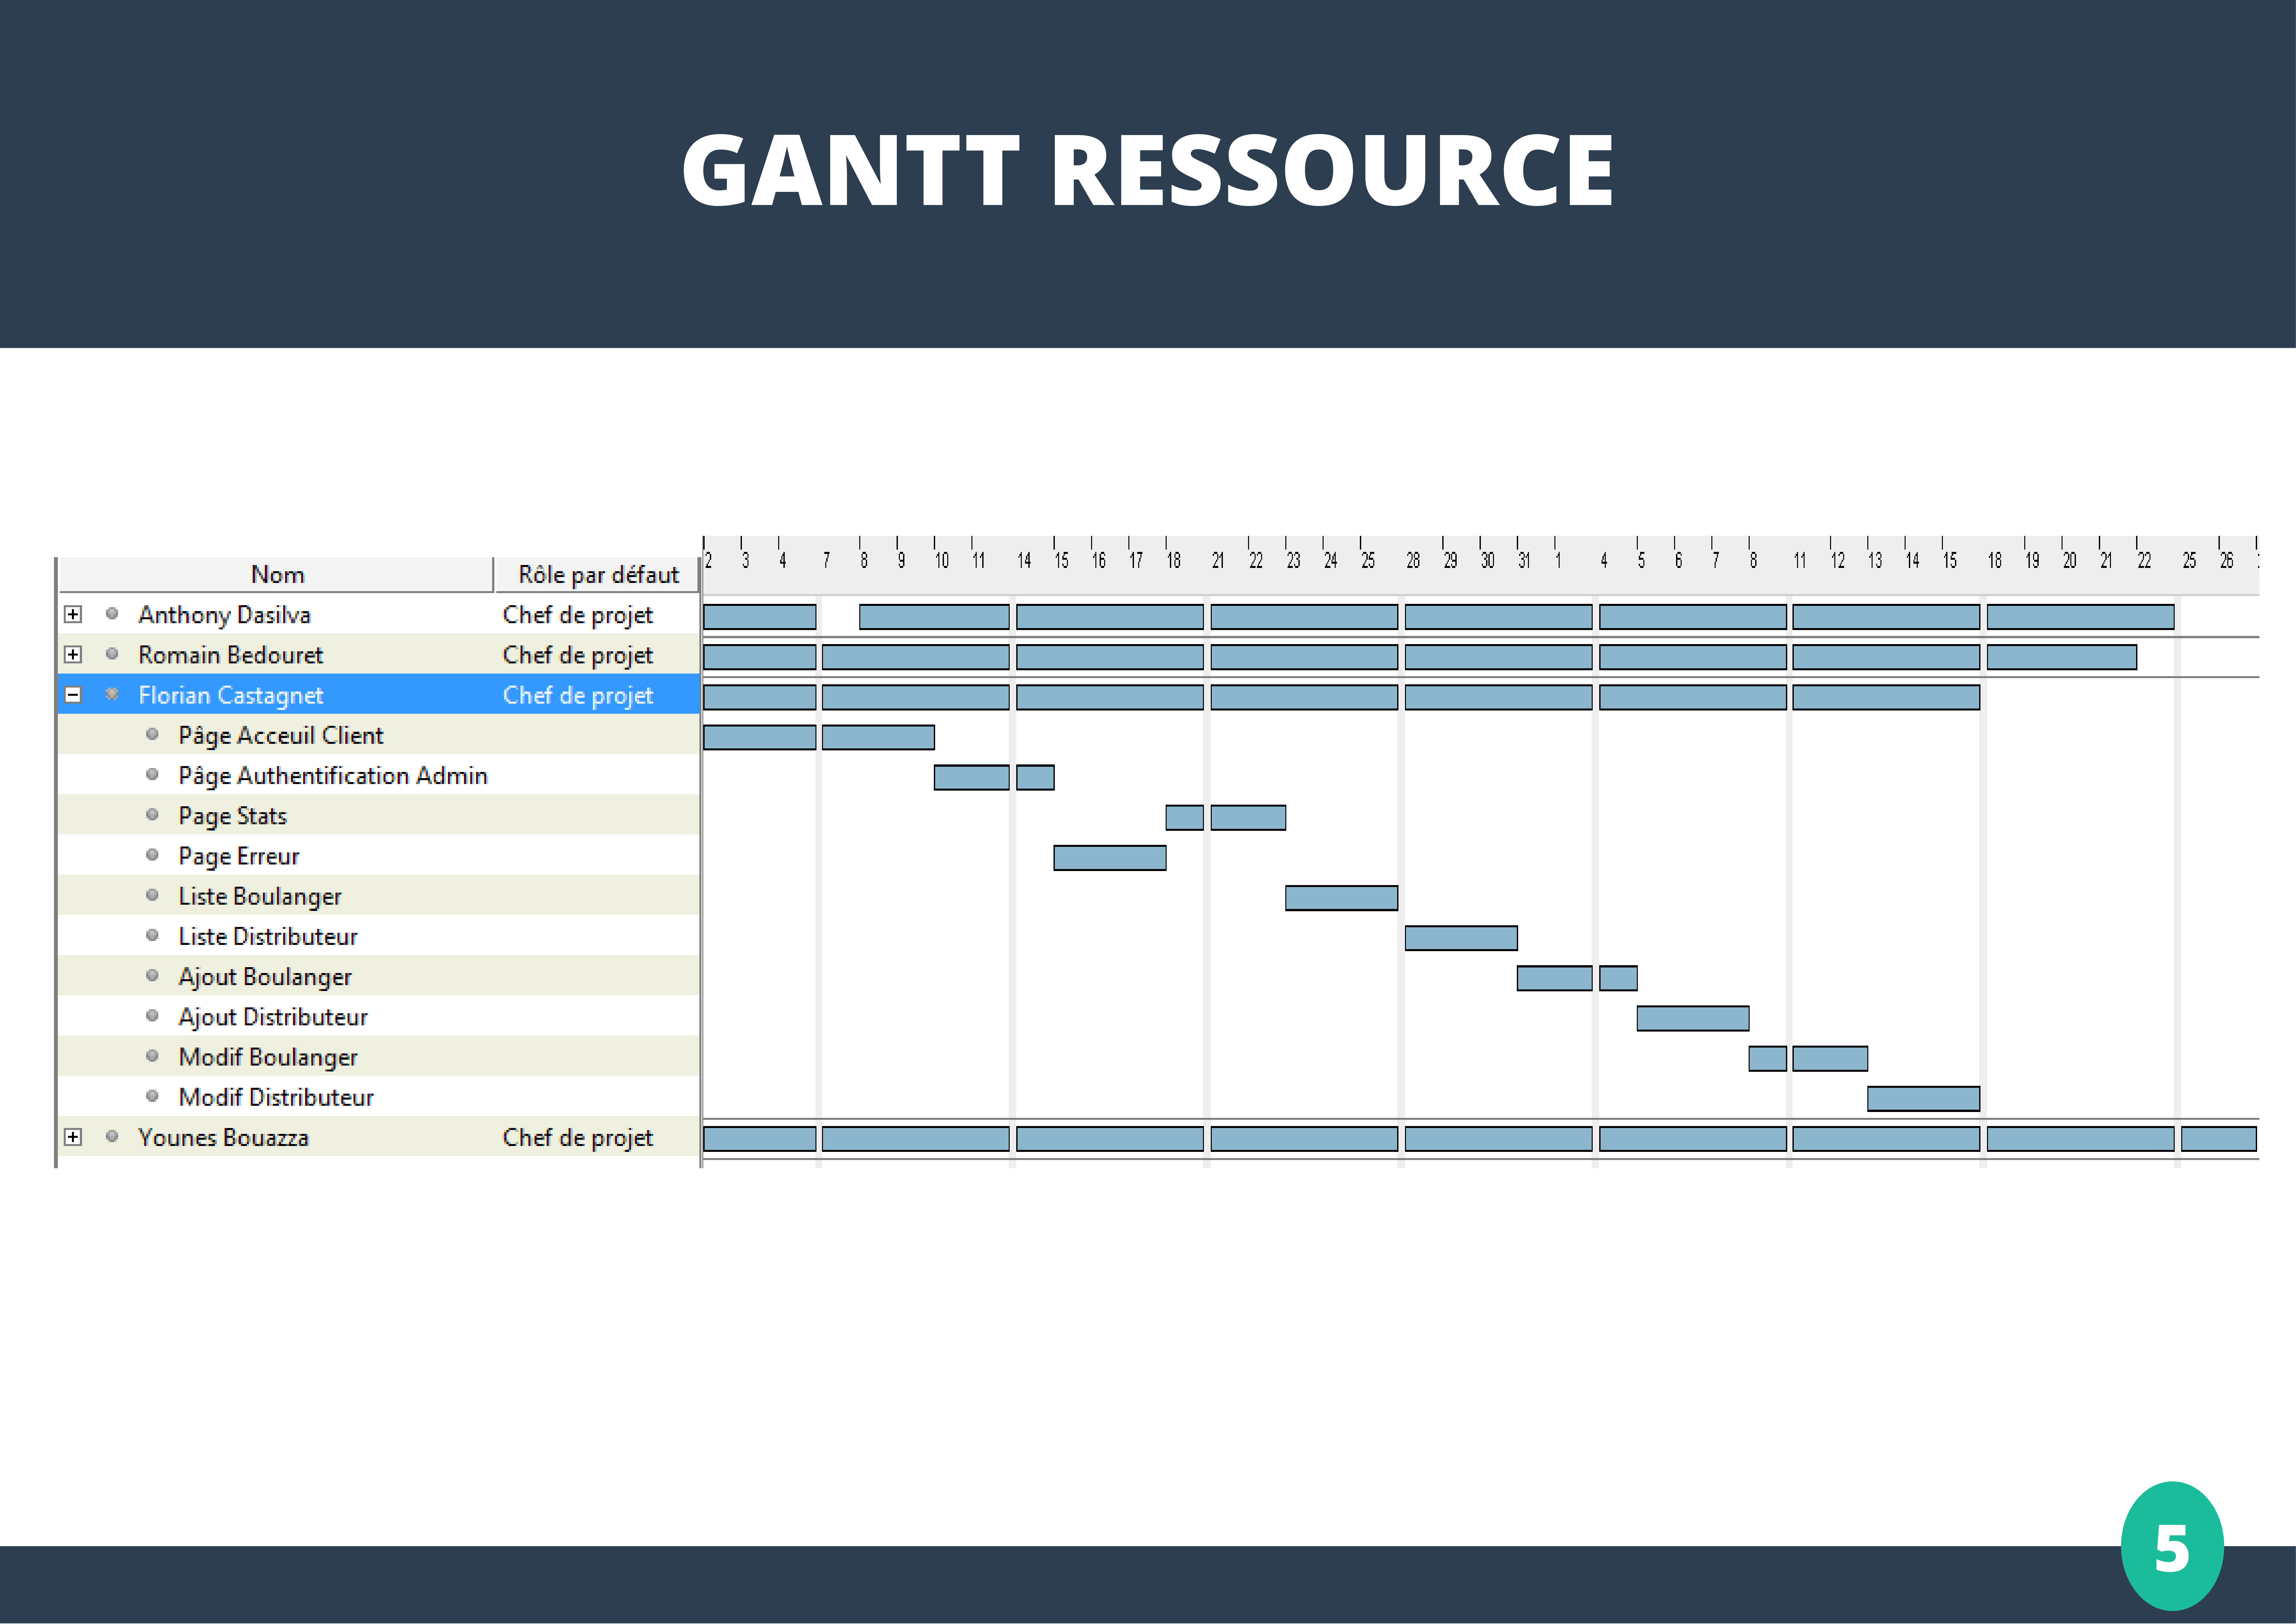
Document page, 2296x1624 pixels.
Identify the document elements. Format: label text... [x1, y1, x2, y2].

picture [54, 536, 2259, 1168]
title GANTT RESSOURCE [82, 64, 2214, 270]
